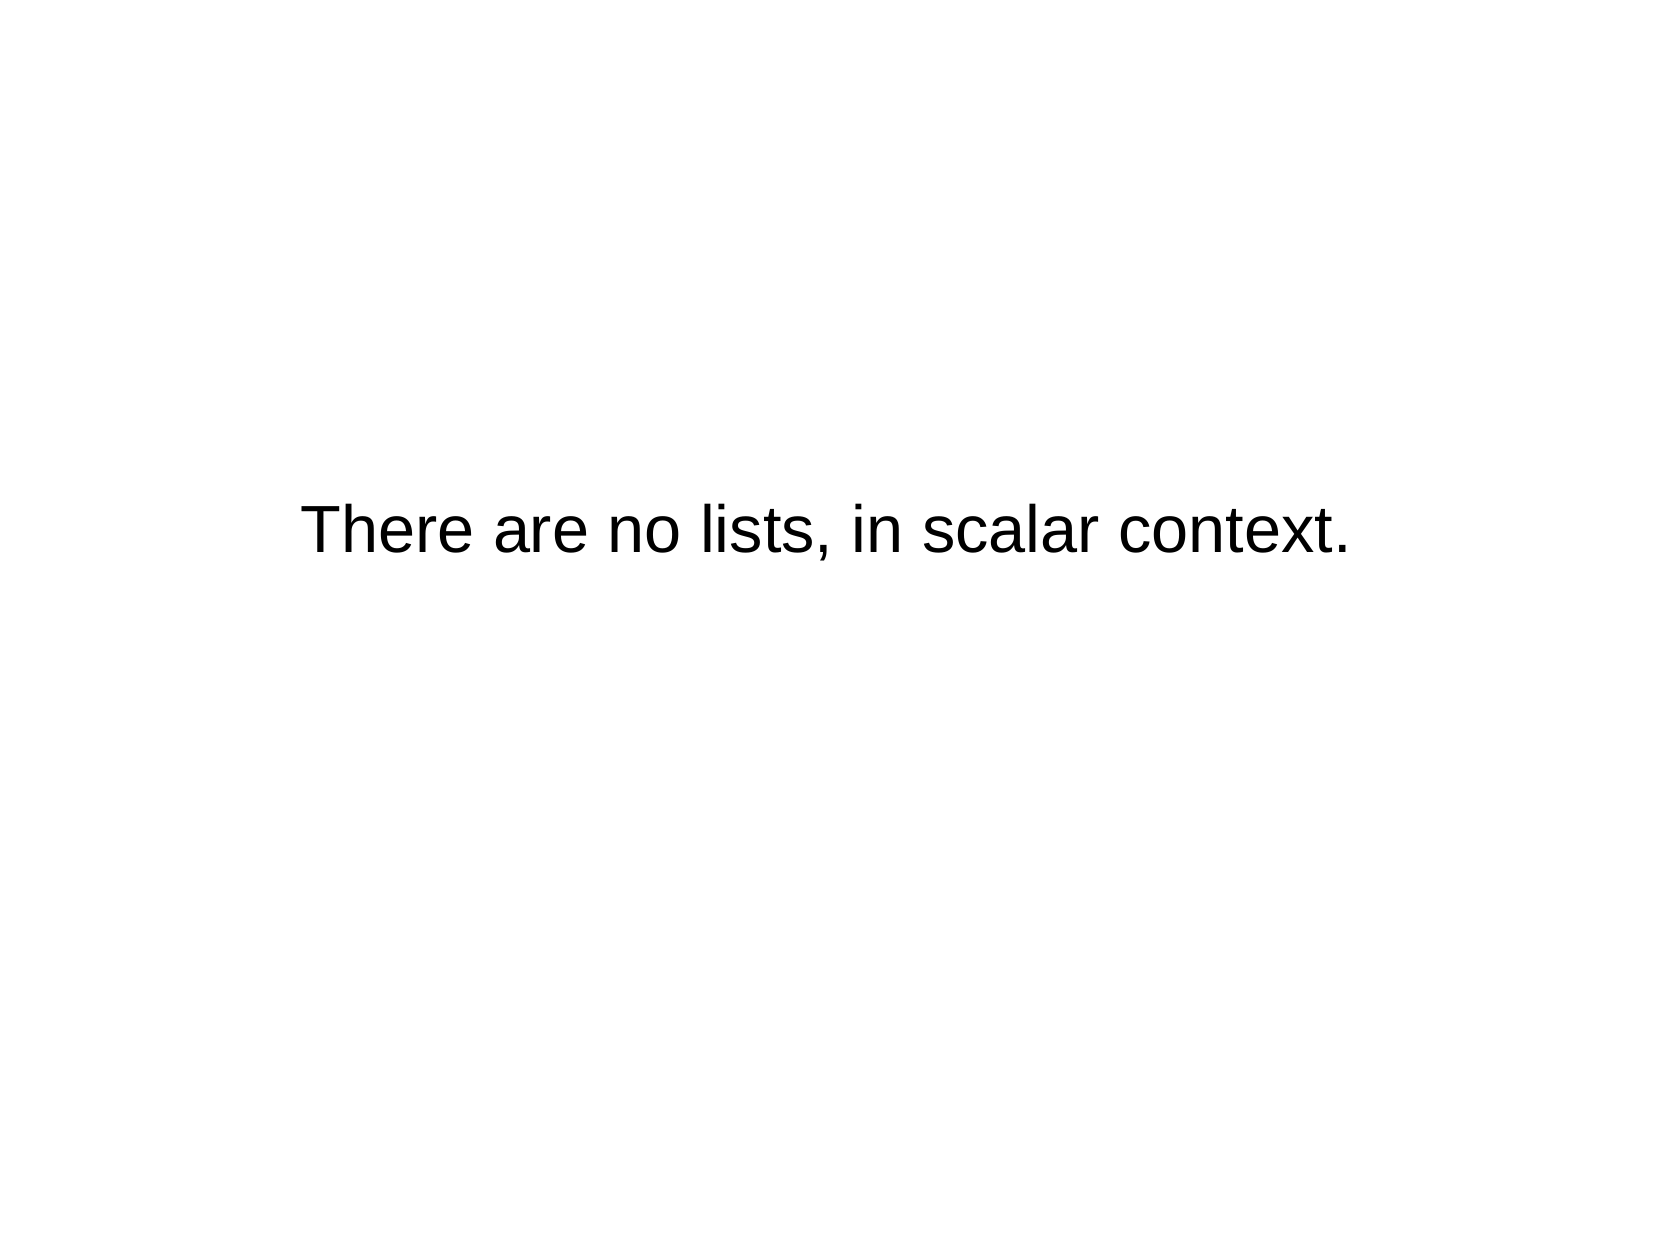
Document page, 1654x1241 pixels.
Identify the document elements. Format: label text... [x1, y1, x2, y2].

subtitle There are no lists, in scalar context. [82, 49, 1571, 1010]
